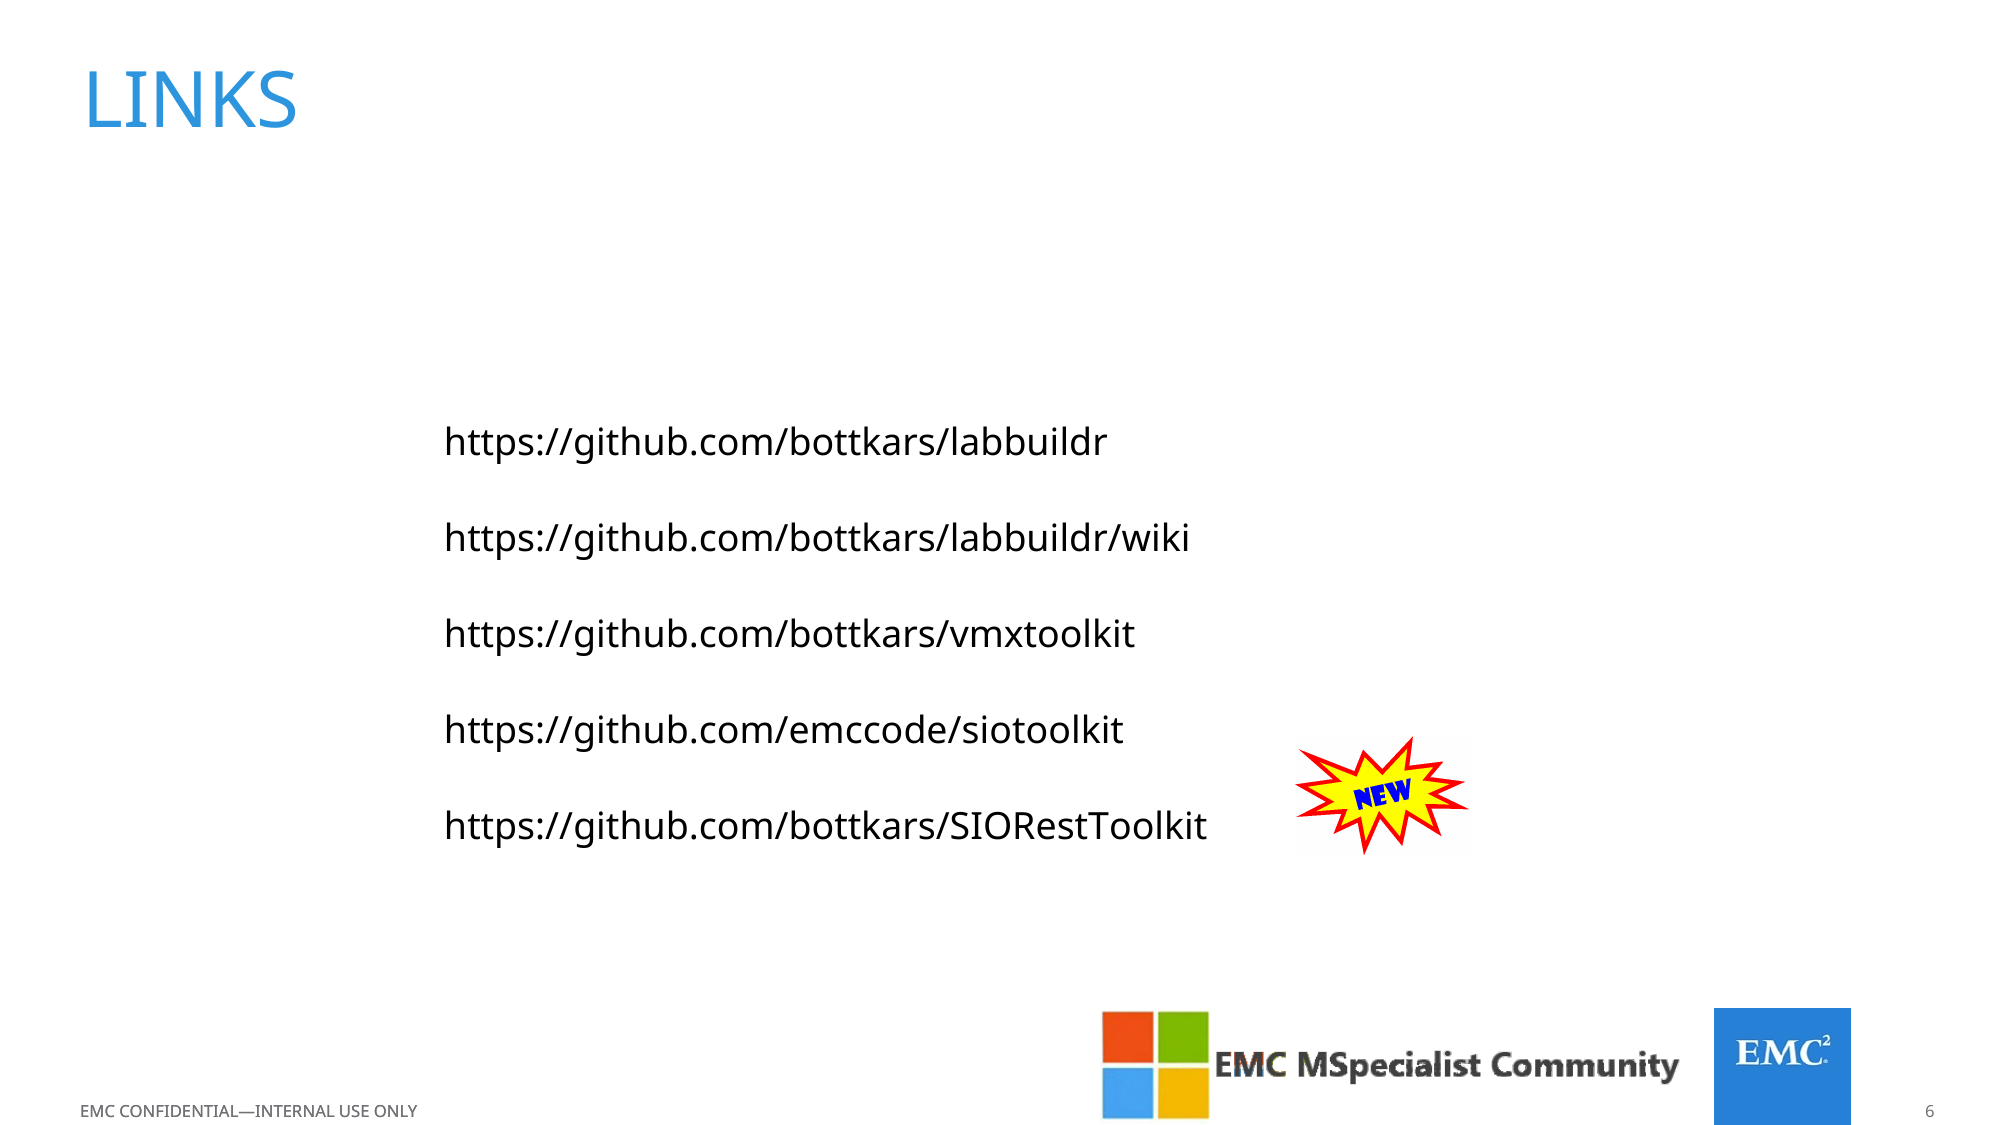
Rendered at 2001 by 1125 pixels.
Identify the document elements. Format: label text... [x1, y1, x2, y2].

title links [82, 50, 1933, 144]
picture [1295, 737, 1472, 858]
text_box https://github.com/bottkars/labbuildr https://github.com/bottkars/labbuildr/wiki https://github.com/bottkars/vmxtoolkit https://github.com/emccode/siotoolkit https://github.com/bottkars/SIORestToolkit [429, 411, 1223, 906]
